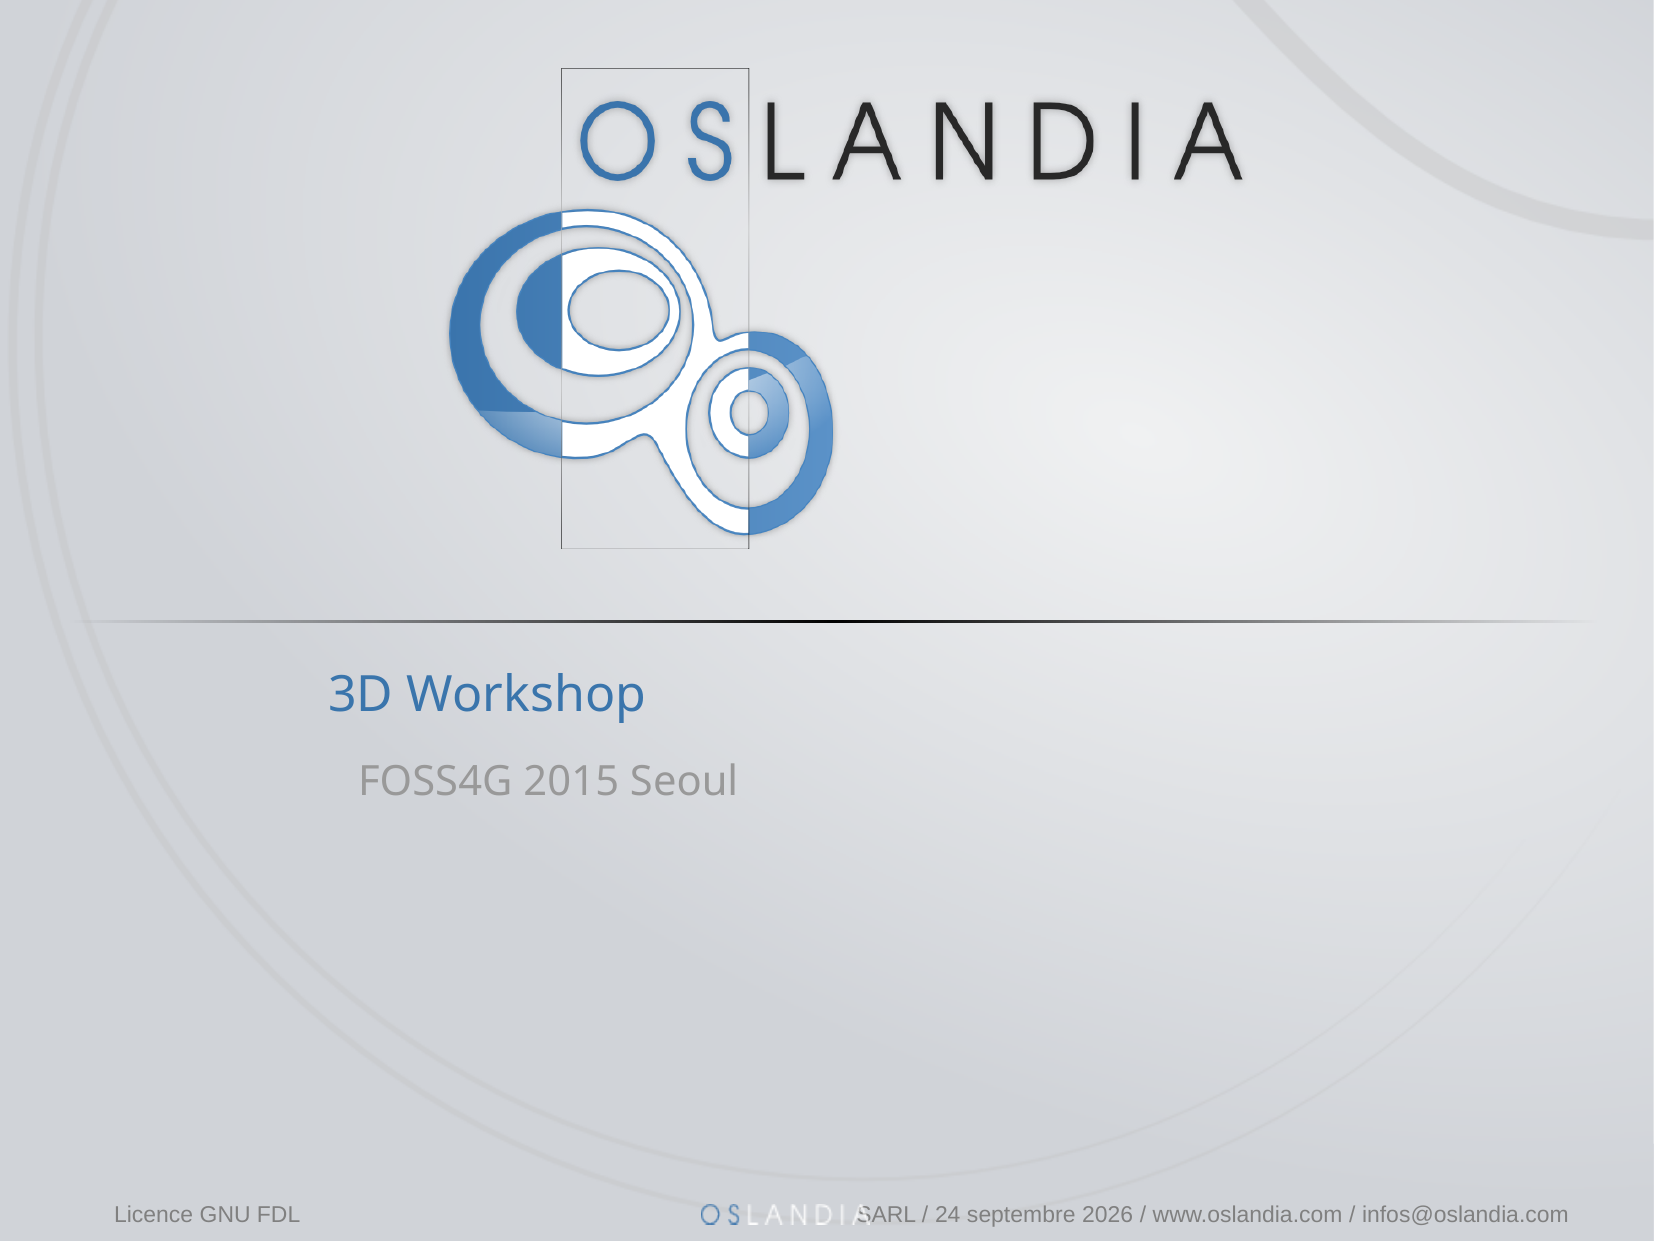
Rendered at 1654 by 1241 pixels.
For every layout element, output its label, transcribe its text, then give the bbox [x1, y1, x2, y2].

list FOSS4G 2015 Seoul [358, 750, 1642, 816]
title 3D Workshop [328, 633, 896, 751]
picture [0, 0, 1654, 1241]
